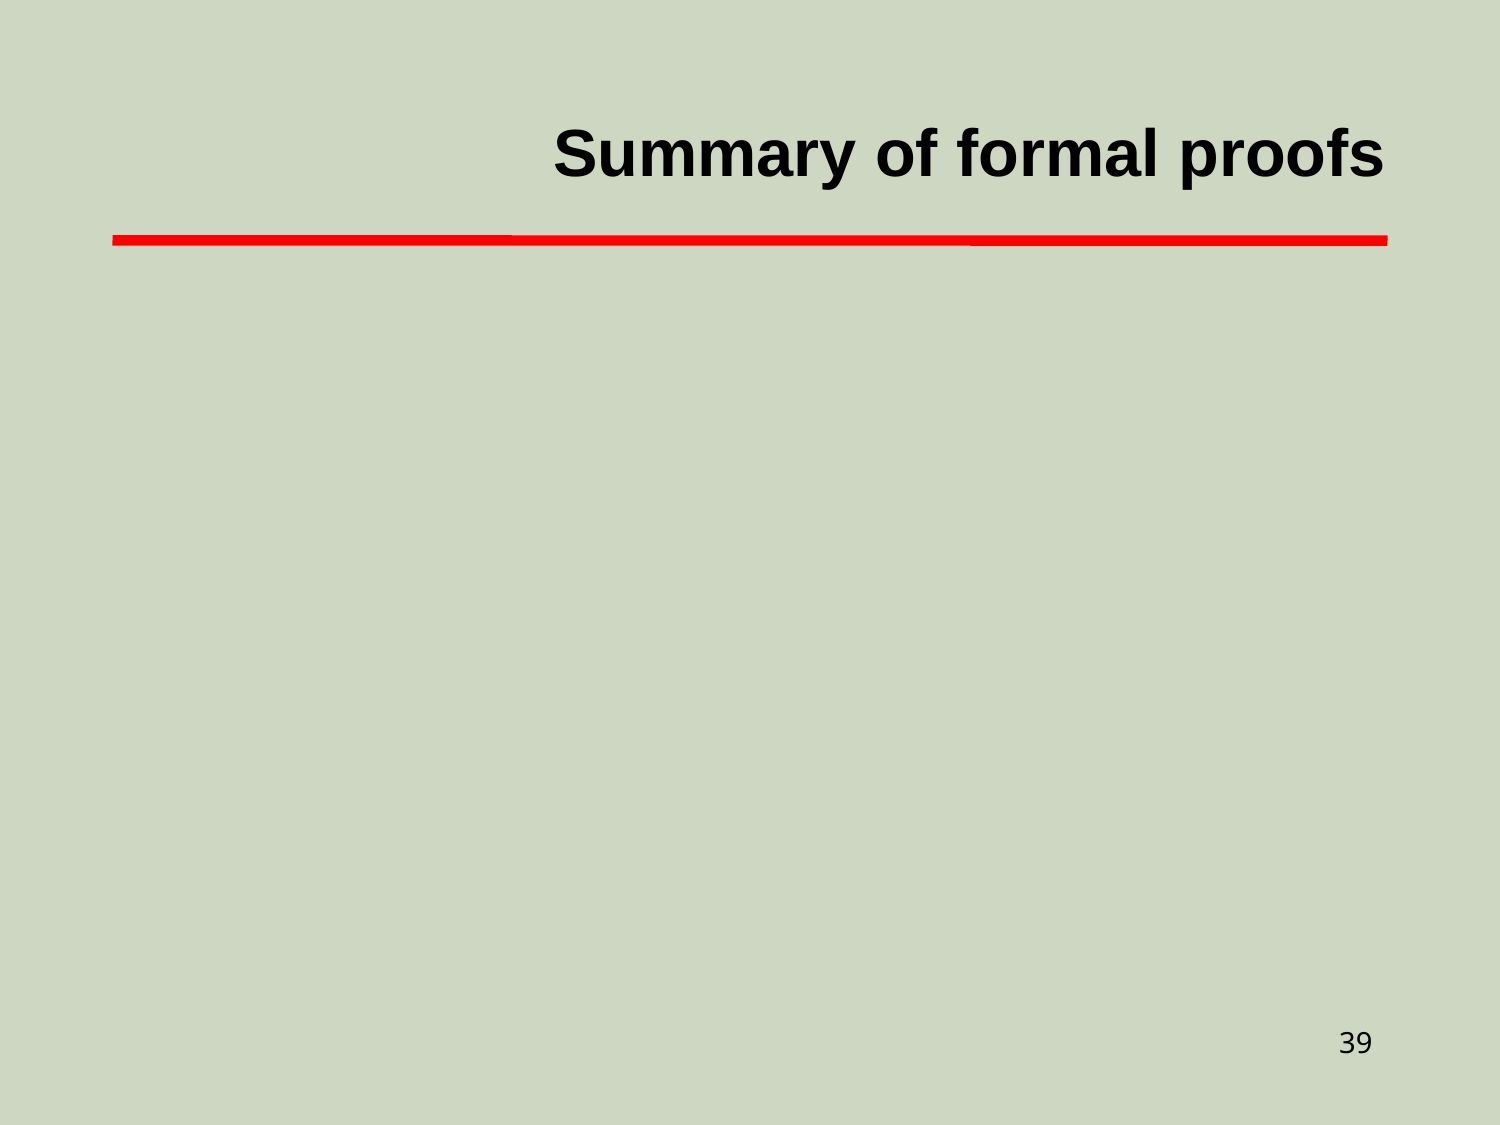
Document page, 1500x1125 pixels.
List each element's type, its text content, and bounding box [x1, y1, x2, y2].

title Summary of formal proofs [124, 85, 1387, 224]
